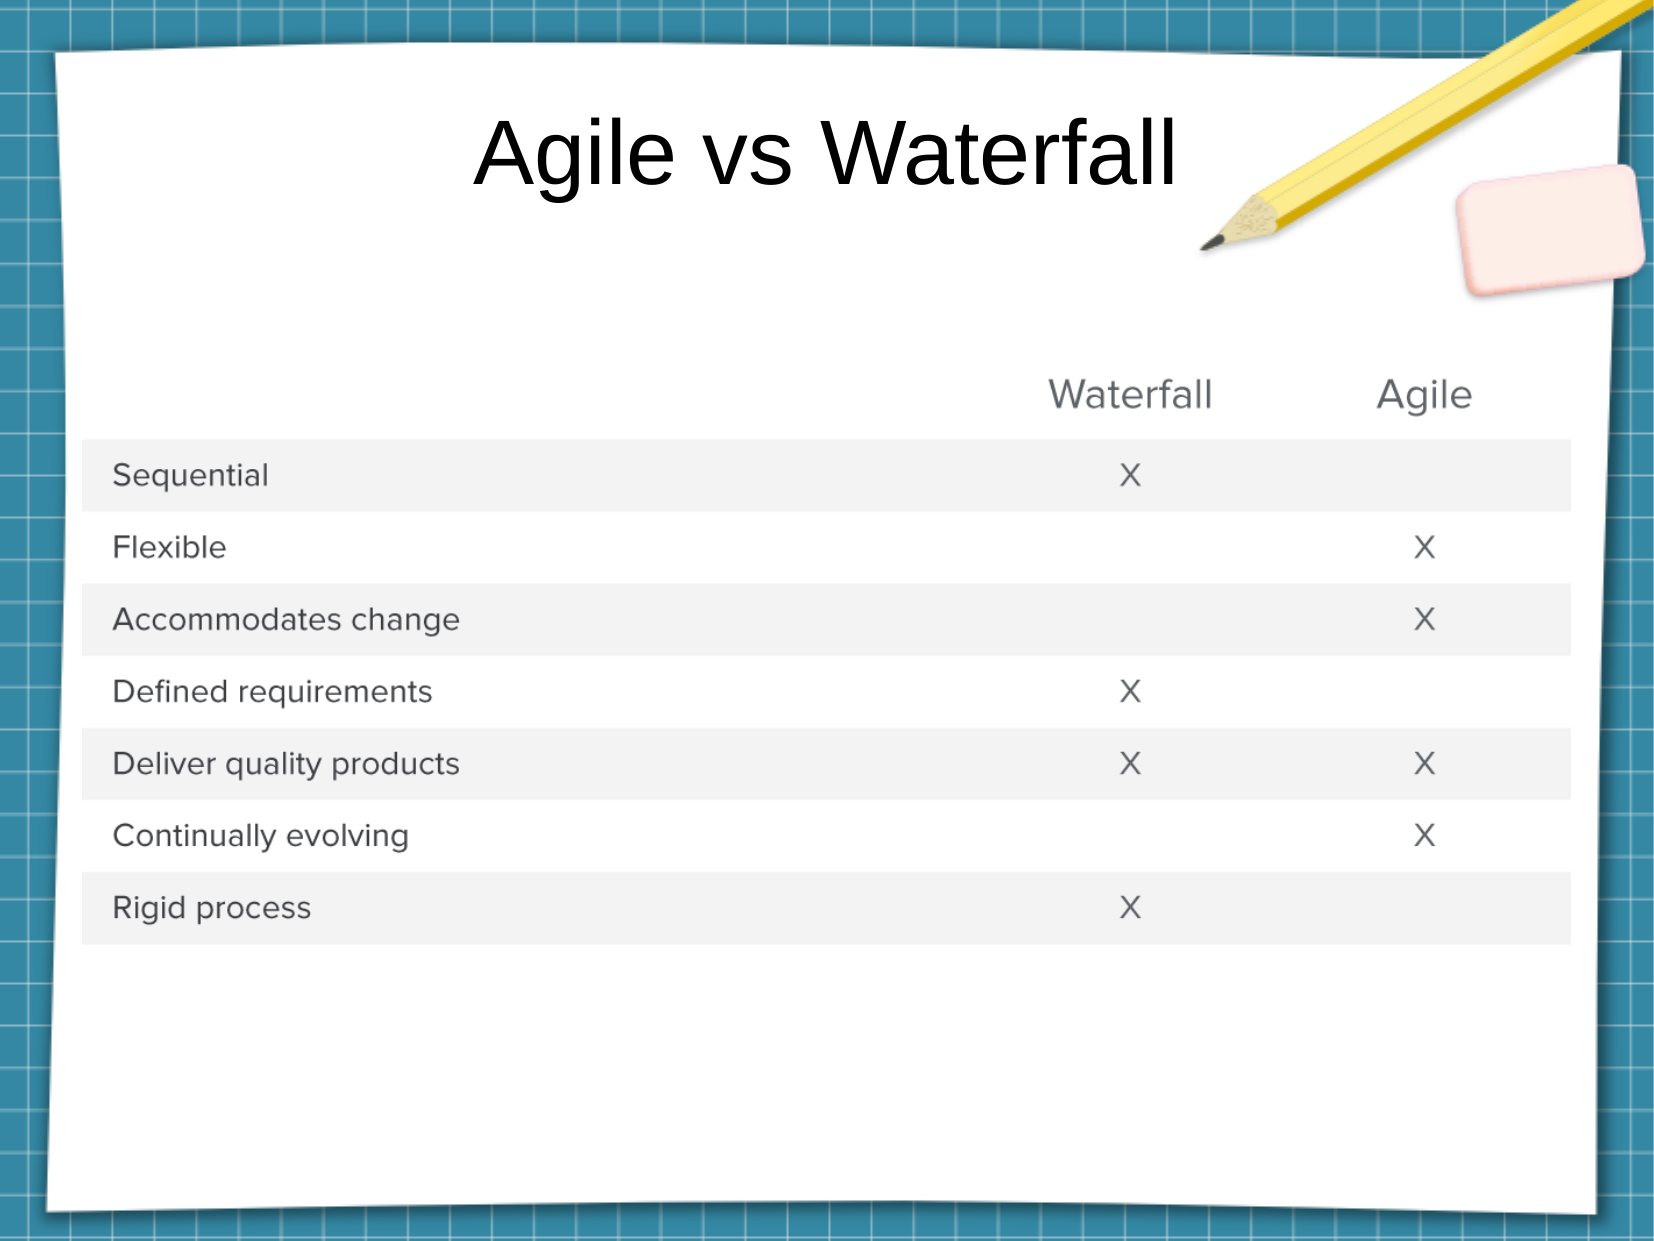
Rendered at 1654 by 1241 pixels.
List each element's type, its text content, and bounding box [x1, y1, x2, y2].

picture [0, 0, 1654, 1241]
title Agile vs Waterfall [82, 49, 1571, 257]
